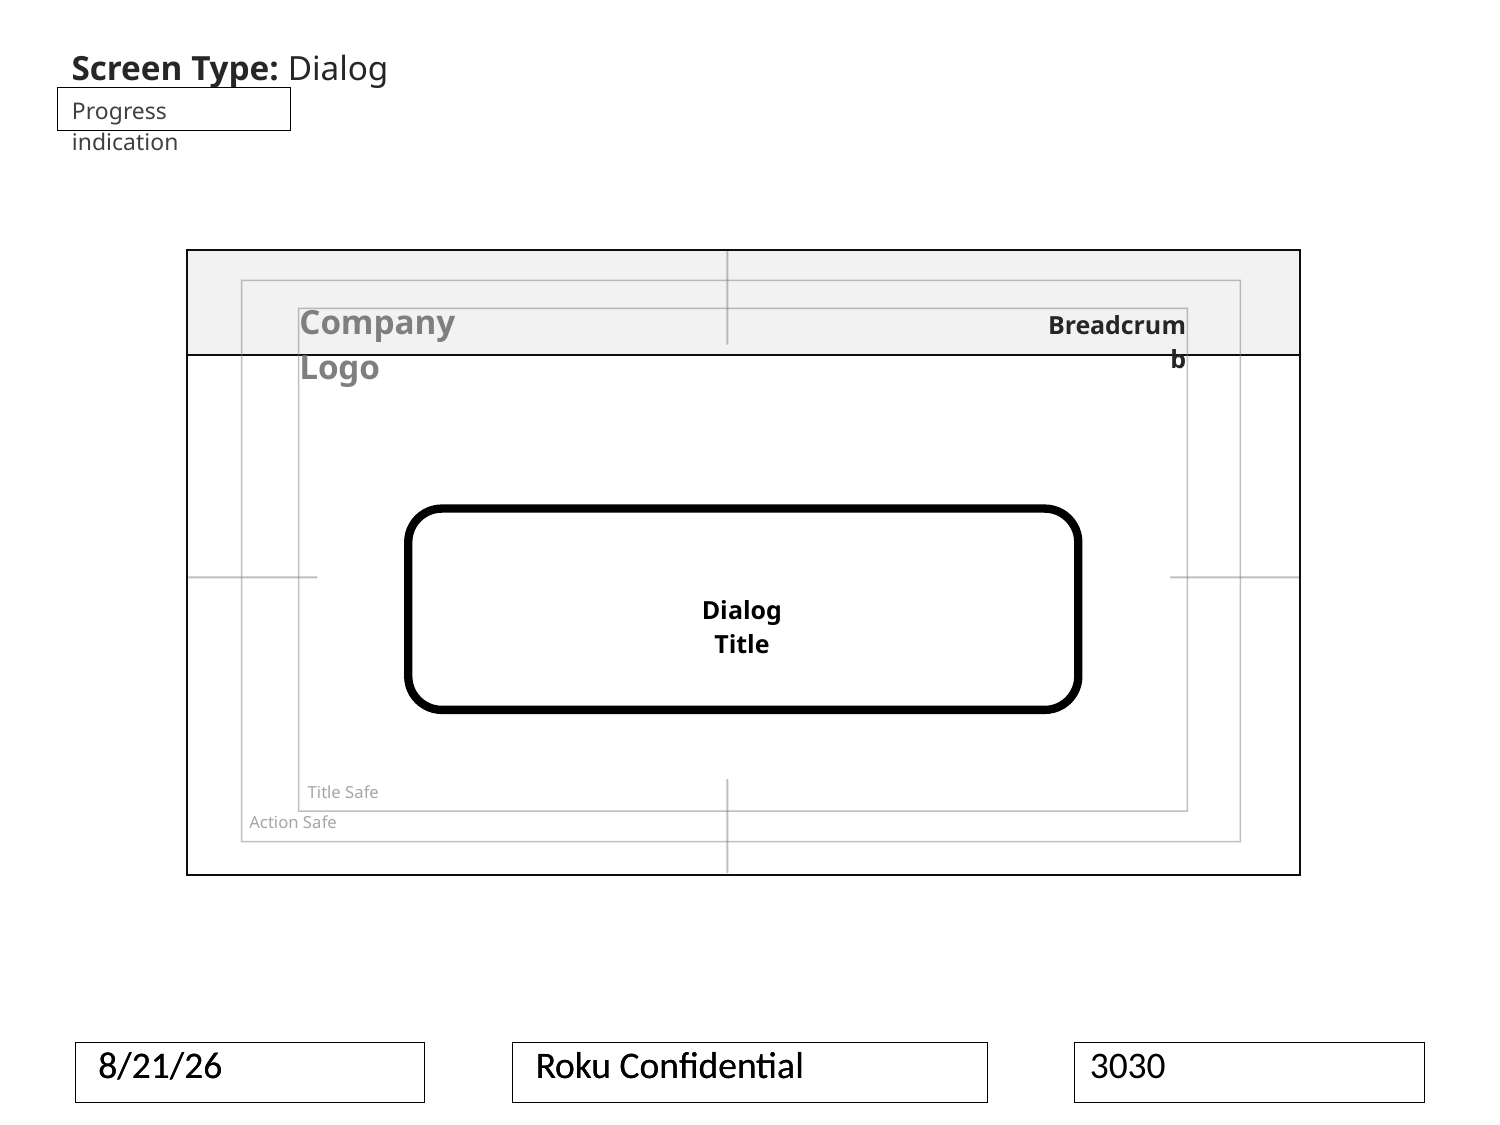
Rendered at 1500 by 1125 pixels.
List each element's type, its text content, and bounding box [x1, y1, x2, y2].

text_box Company Logo [300, 310, 543, 348]
text_box Title Safe [292, 772, 453, 814]
text_box Dialog Title [660, 585, 824, 631]
text_box Progress indication [57, 87, 291, 131]
text_box Breadcrumb [1027, 310, 1186, 346]
text_box Action Safe [234, 803, 395, 845]
footer Roku Confidential [512, 1042, 988, 1103]
slide_number 1/11/10 [75, 1042, 425, 1103]
text_box [188, 250, 1299, 356]
text_box Company Logo [284, 291, 543, 348]
text_box Breadcrumb [1027, 299, 1201, 346]
slide_number <number><number> [1074, 1042, 1425, 1103]
text_box [408, 508, 1079, 710]
text_box Screen Type: Dialog [56, 38, 1407, 104]
